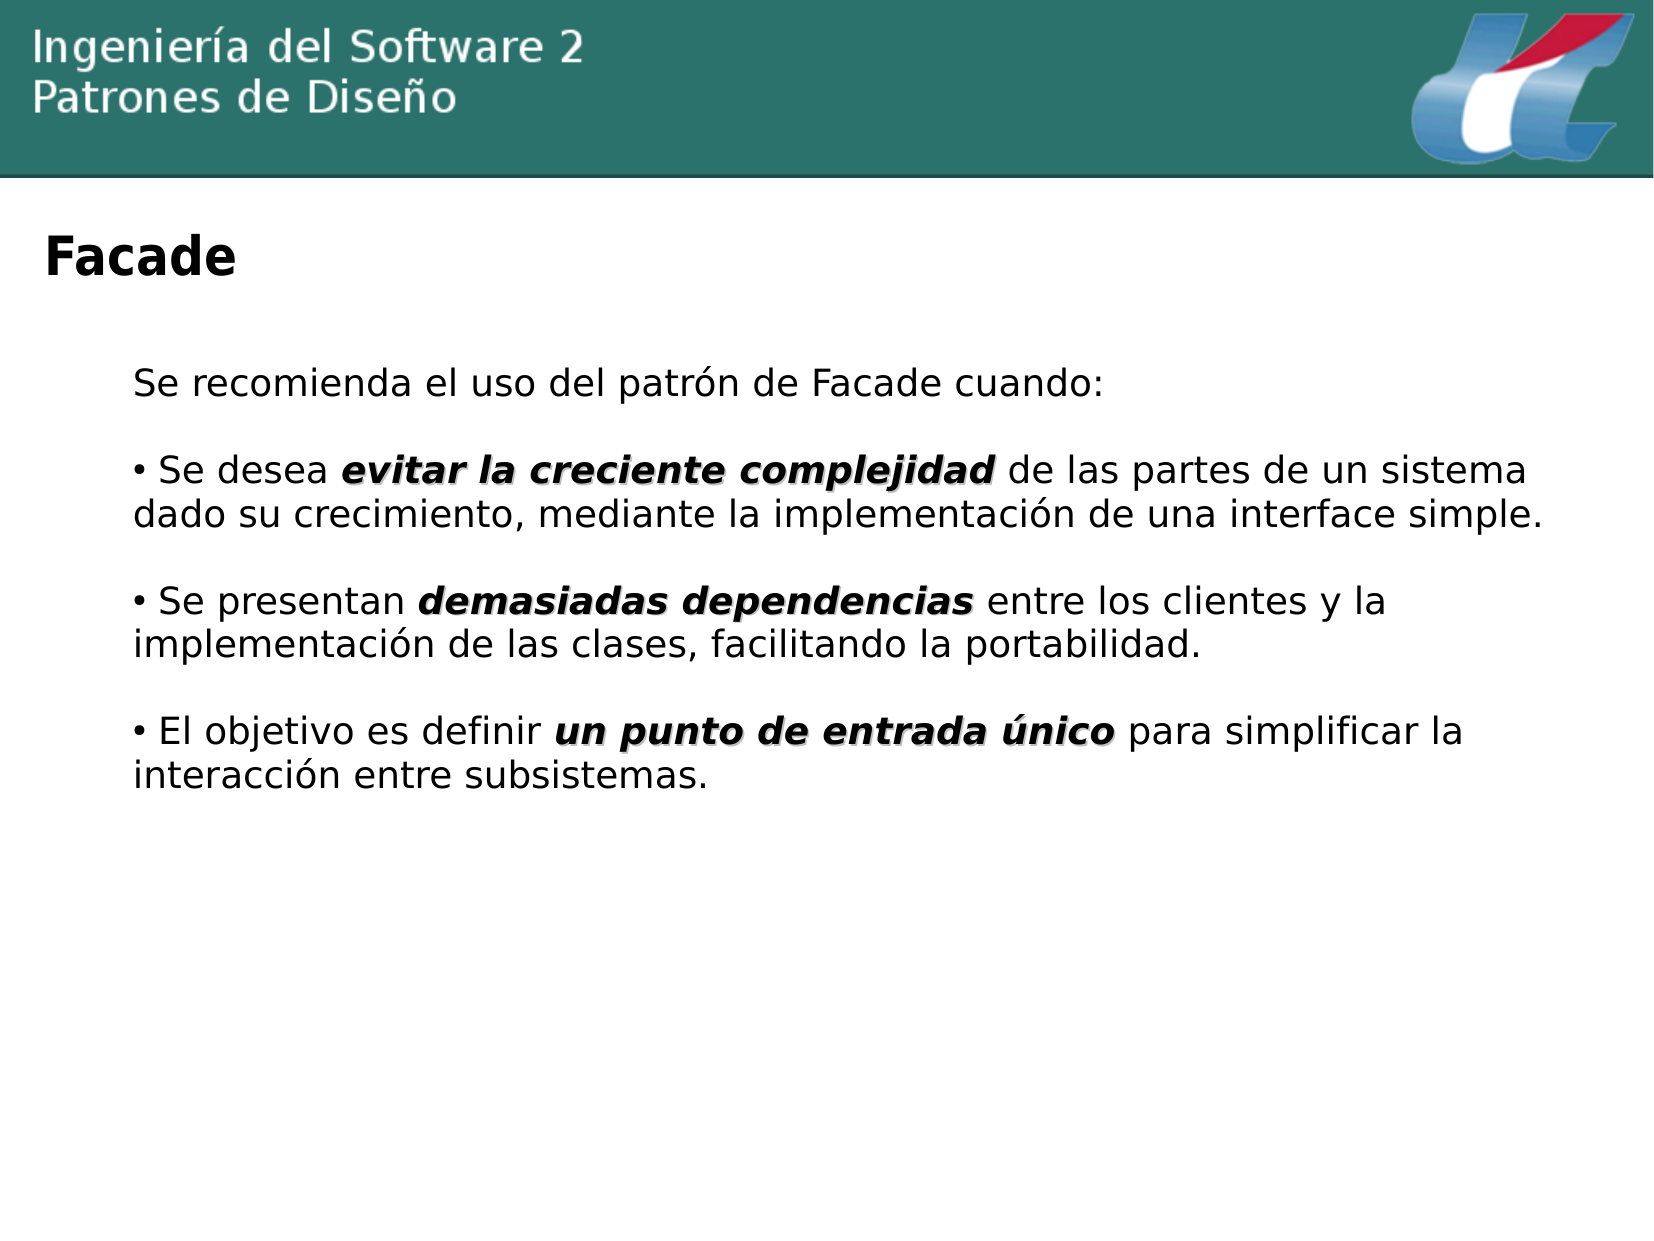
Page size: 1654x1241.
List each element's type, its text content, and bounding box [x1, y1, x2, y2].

text_box Facade [29, 217, 1625, 296]
picture [0, 0, 1654, 178]
text_box Se recomienda el uso del patrón de Facade cuando: Se desea evitar la creciente complejidad de las partes de un sistema dado su crecimiento, mediante la implementación de una interface simple. Se presentan demasiadas dependencias entre los clientes y la implementación de las clases, facilitando la portabilidad. El objetivo es definir un punto de entrada único para simplificar la interacción entre subsistemas. [118, 354, 1565, 805]
